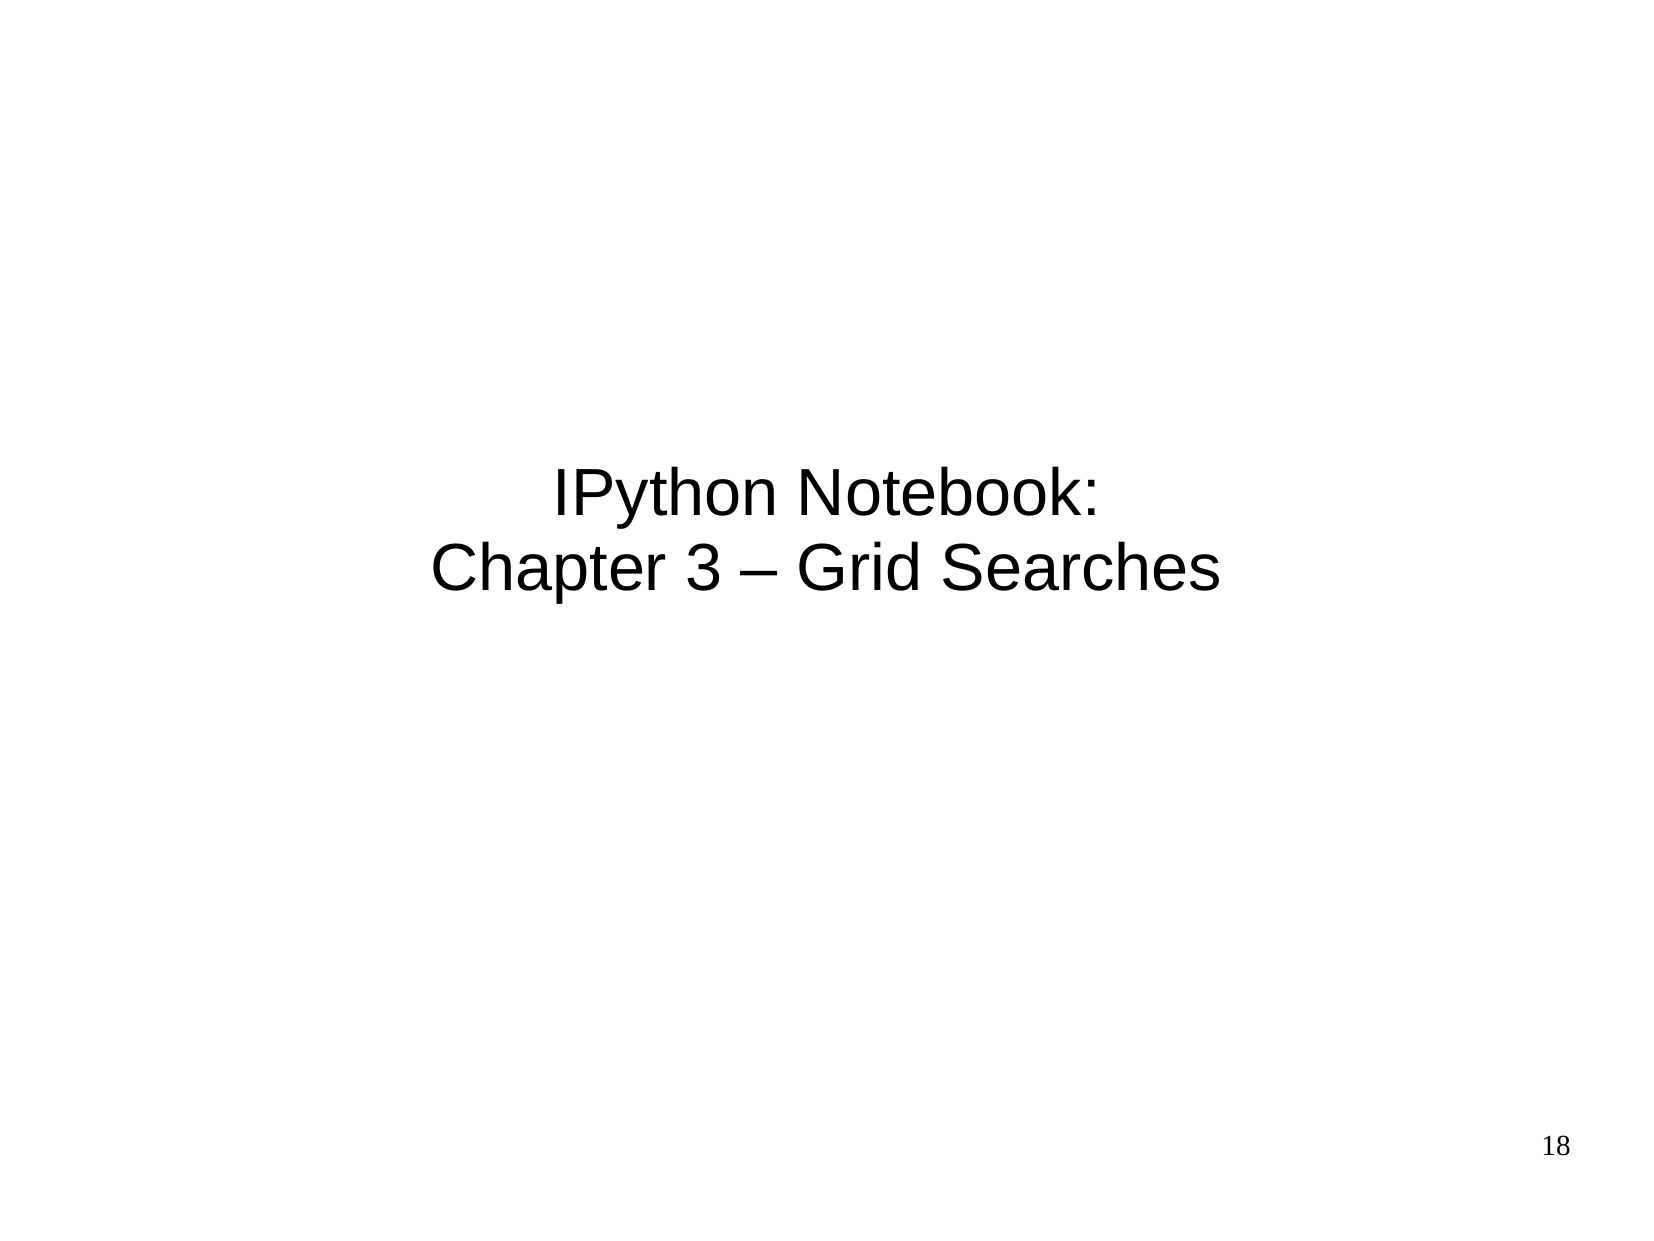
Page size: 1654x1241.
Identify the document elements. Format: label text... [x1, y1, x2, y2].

subtitle IPython Notebook: Chapter 3 – Grid Searches [82, 49, 1571, 1010]
